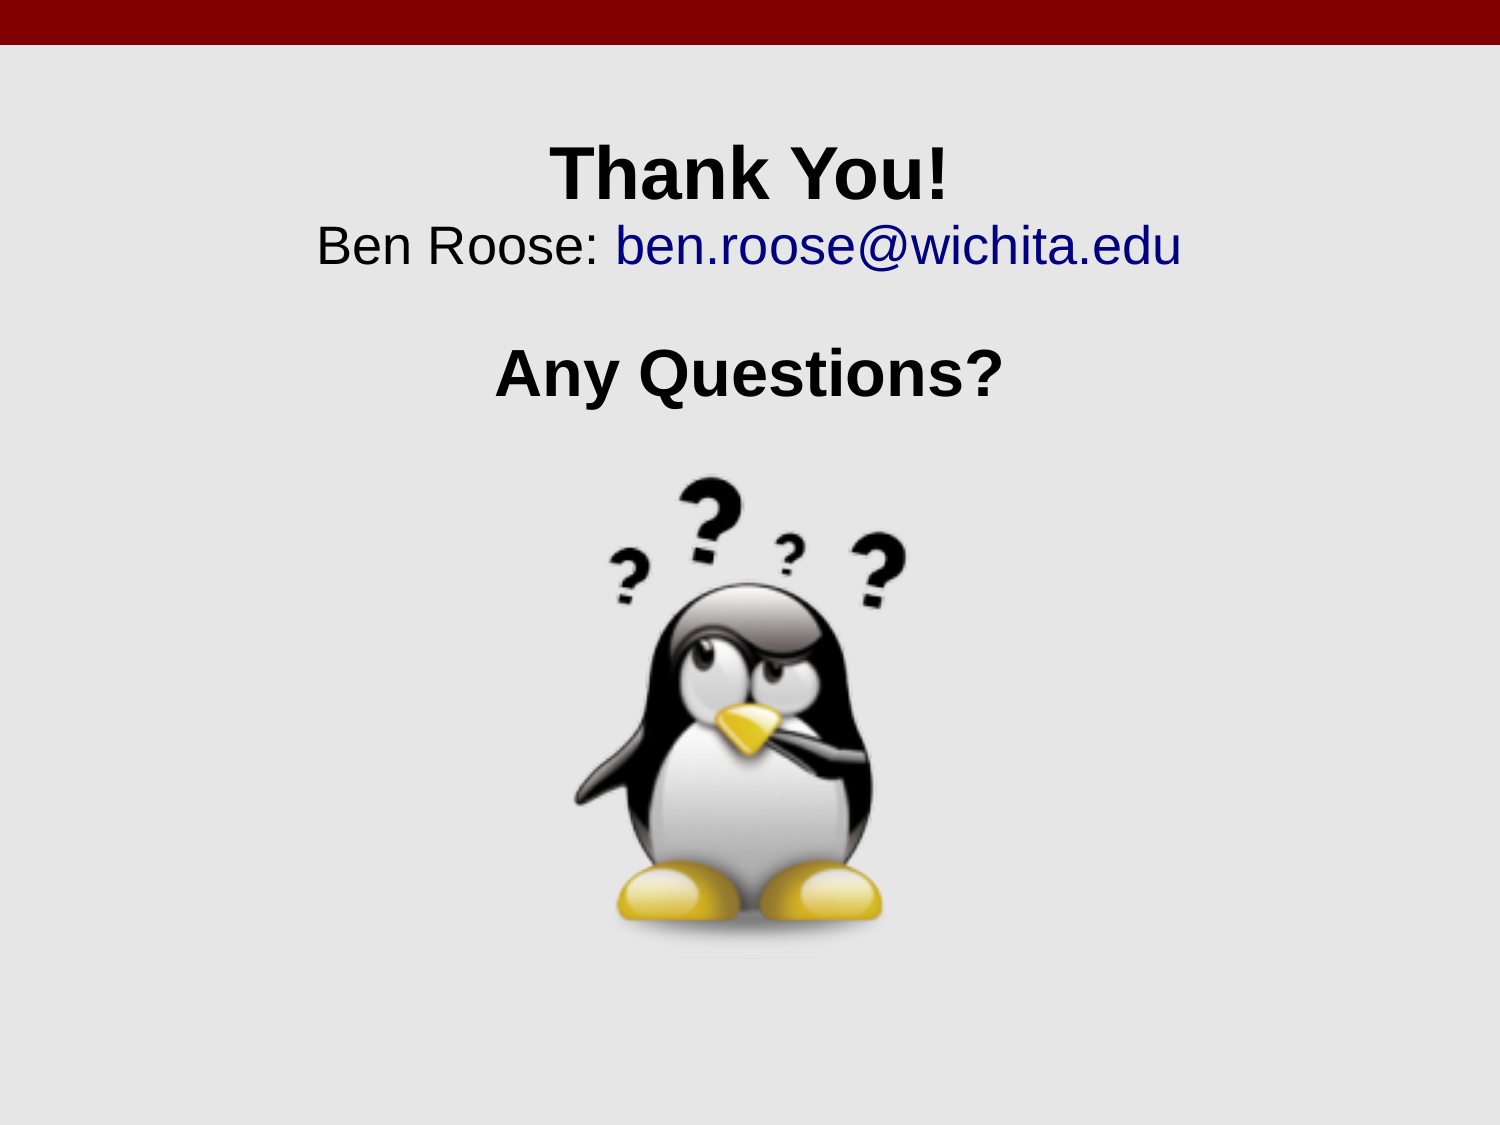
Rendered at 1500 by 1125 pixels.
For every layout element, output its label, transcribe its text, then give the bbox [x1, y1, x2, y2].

picture [247, 421, 1253, 1006]
title Thank You! Ben Roose: ben.roose@wichita.edu Any Questions? [75, 131, 1425, 412]
